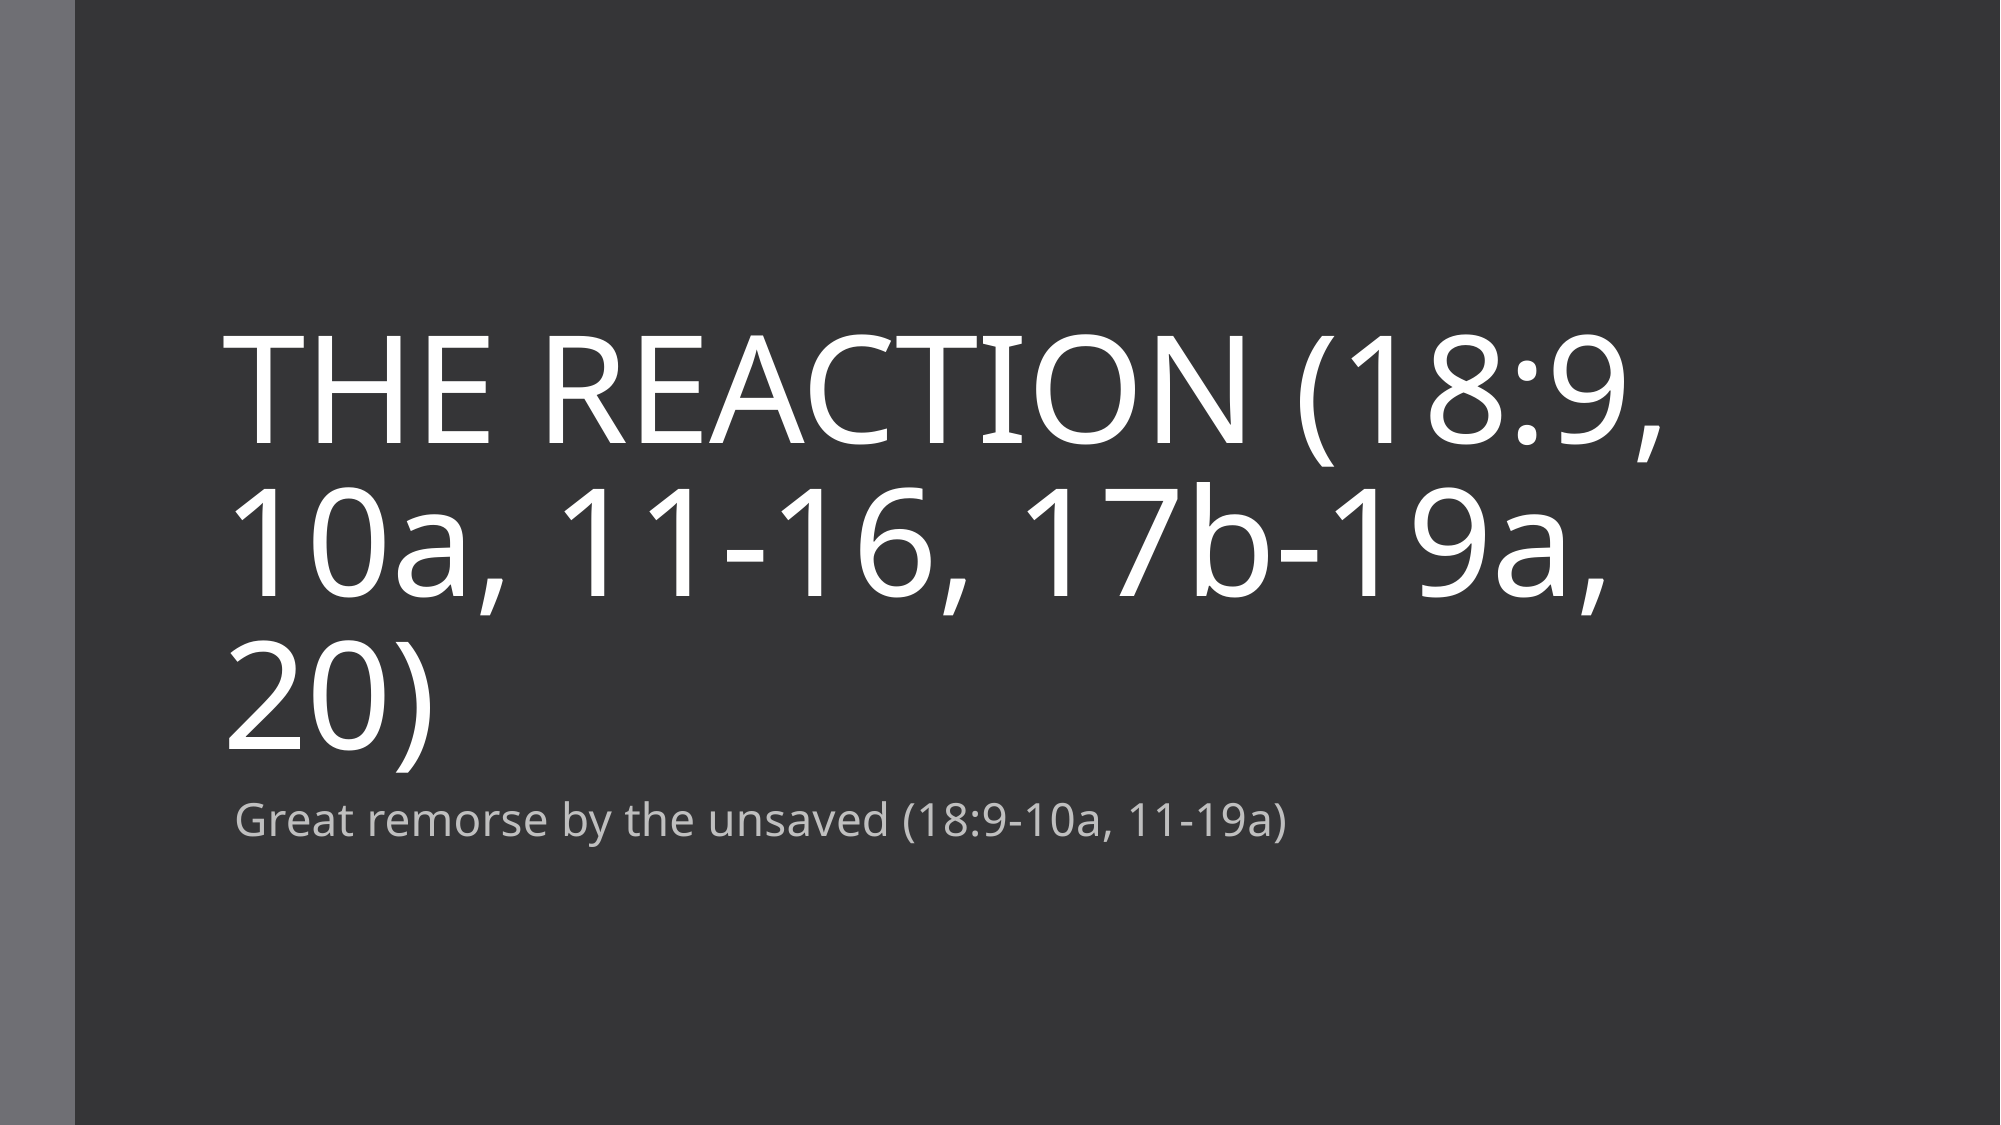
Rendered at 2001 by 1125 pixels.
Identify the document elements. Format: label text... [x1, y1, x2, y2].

title THE REACTION (18:9, 10a, 11-16, 17b-19a, 20) [206, 124, 1752, 787]
subtitle Great remorse by the unsaved (18:9-10a, 11-19a) [206, 787, 1752, 1066]
